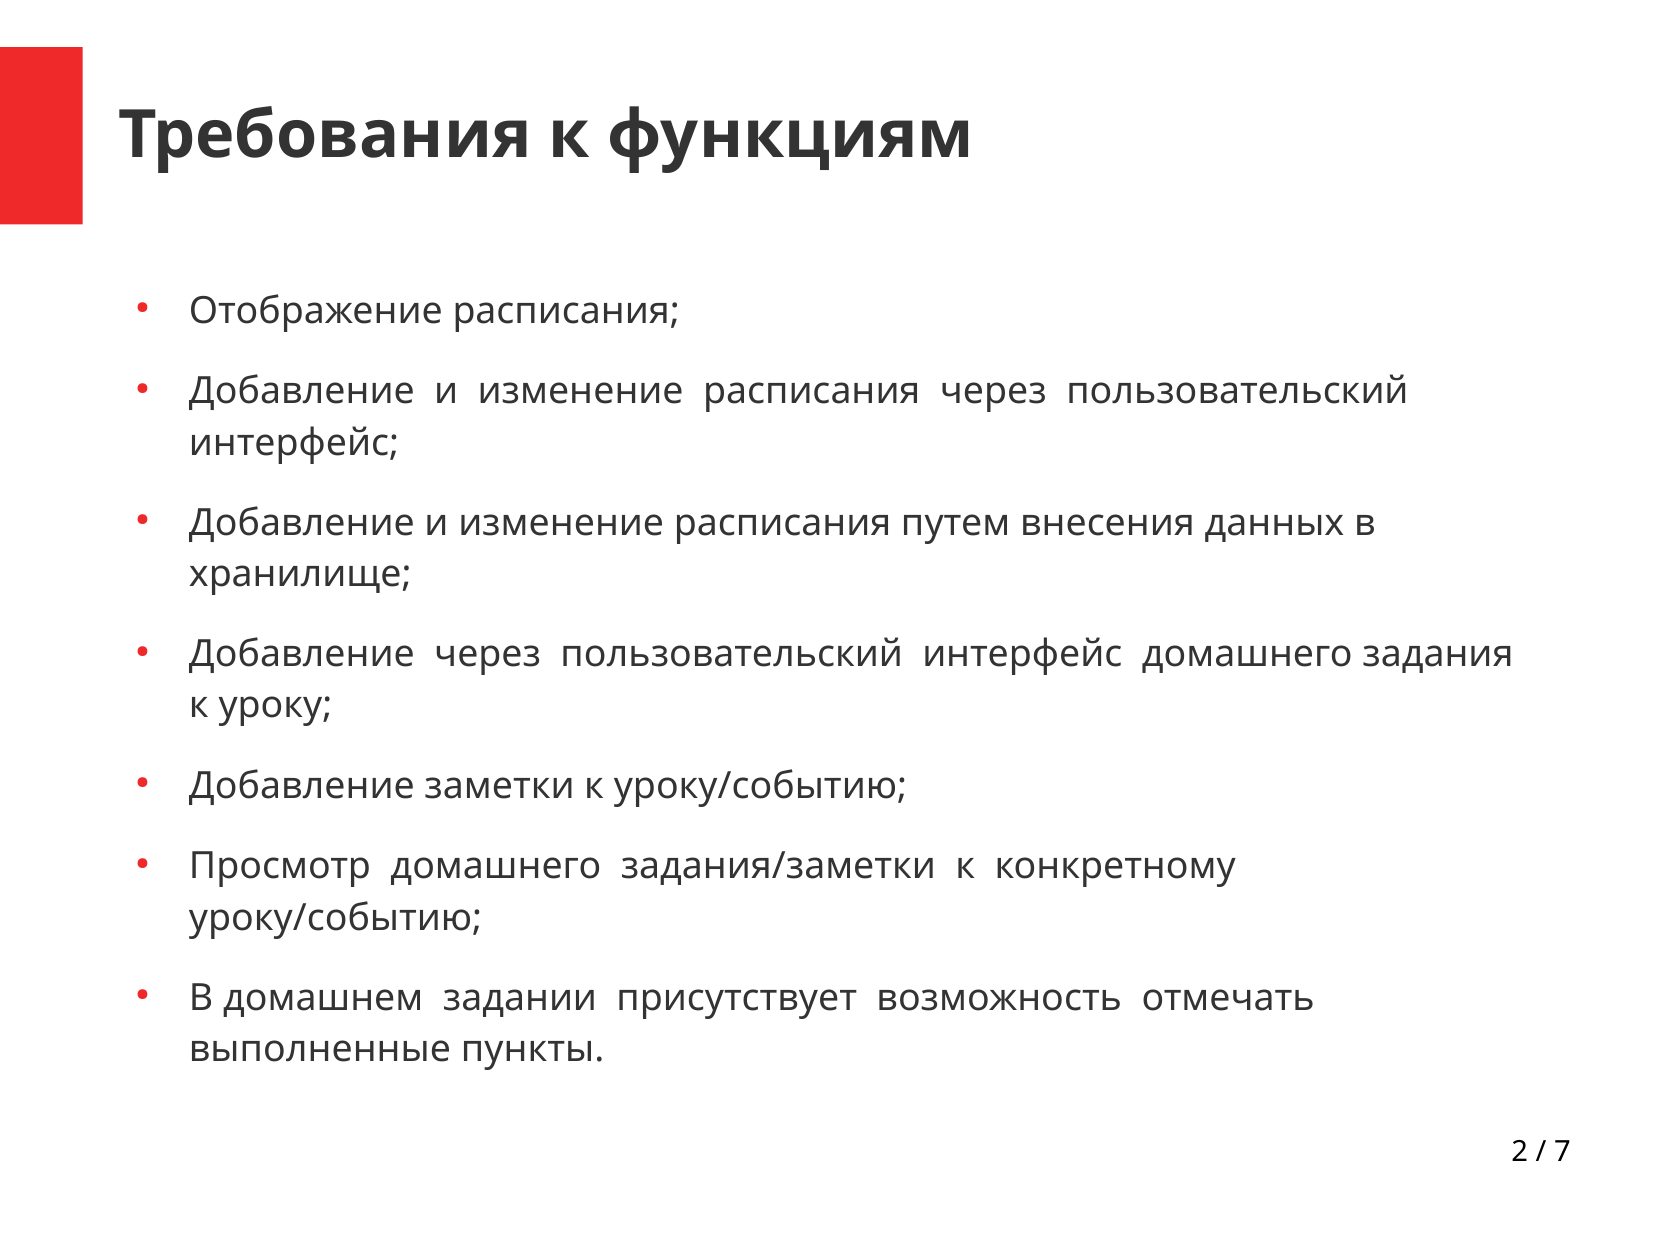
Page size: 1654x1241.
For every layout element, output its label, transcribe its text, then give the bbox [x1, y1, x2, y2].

list Отображение расписания; Добавление и изменение расписания через пользовательский интерфейс; Добавление и изменение расписания путем внесения данных в хранилище; Добавление через пользовательский интерфейс домашнего задания к уроку; Добавление заметки к уроку/событию; Просмотр домашнего задания/заметки к конкретному уроку/событию; В домашнем задании присутствует возможность отмечать выполненные пункты. [118, 283, 1536, 1003]
title Требования к функциям [118, 59, 1571, 267]
